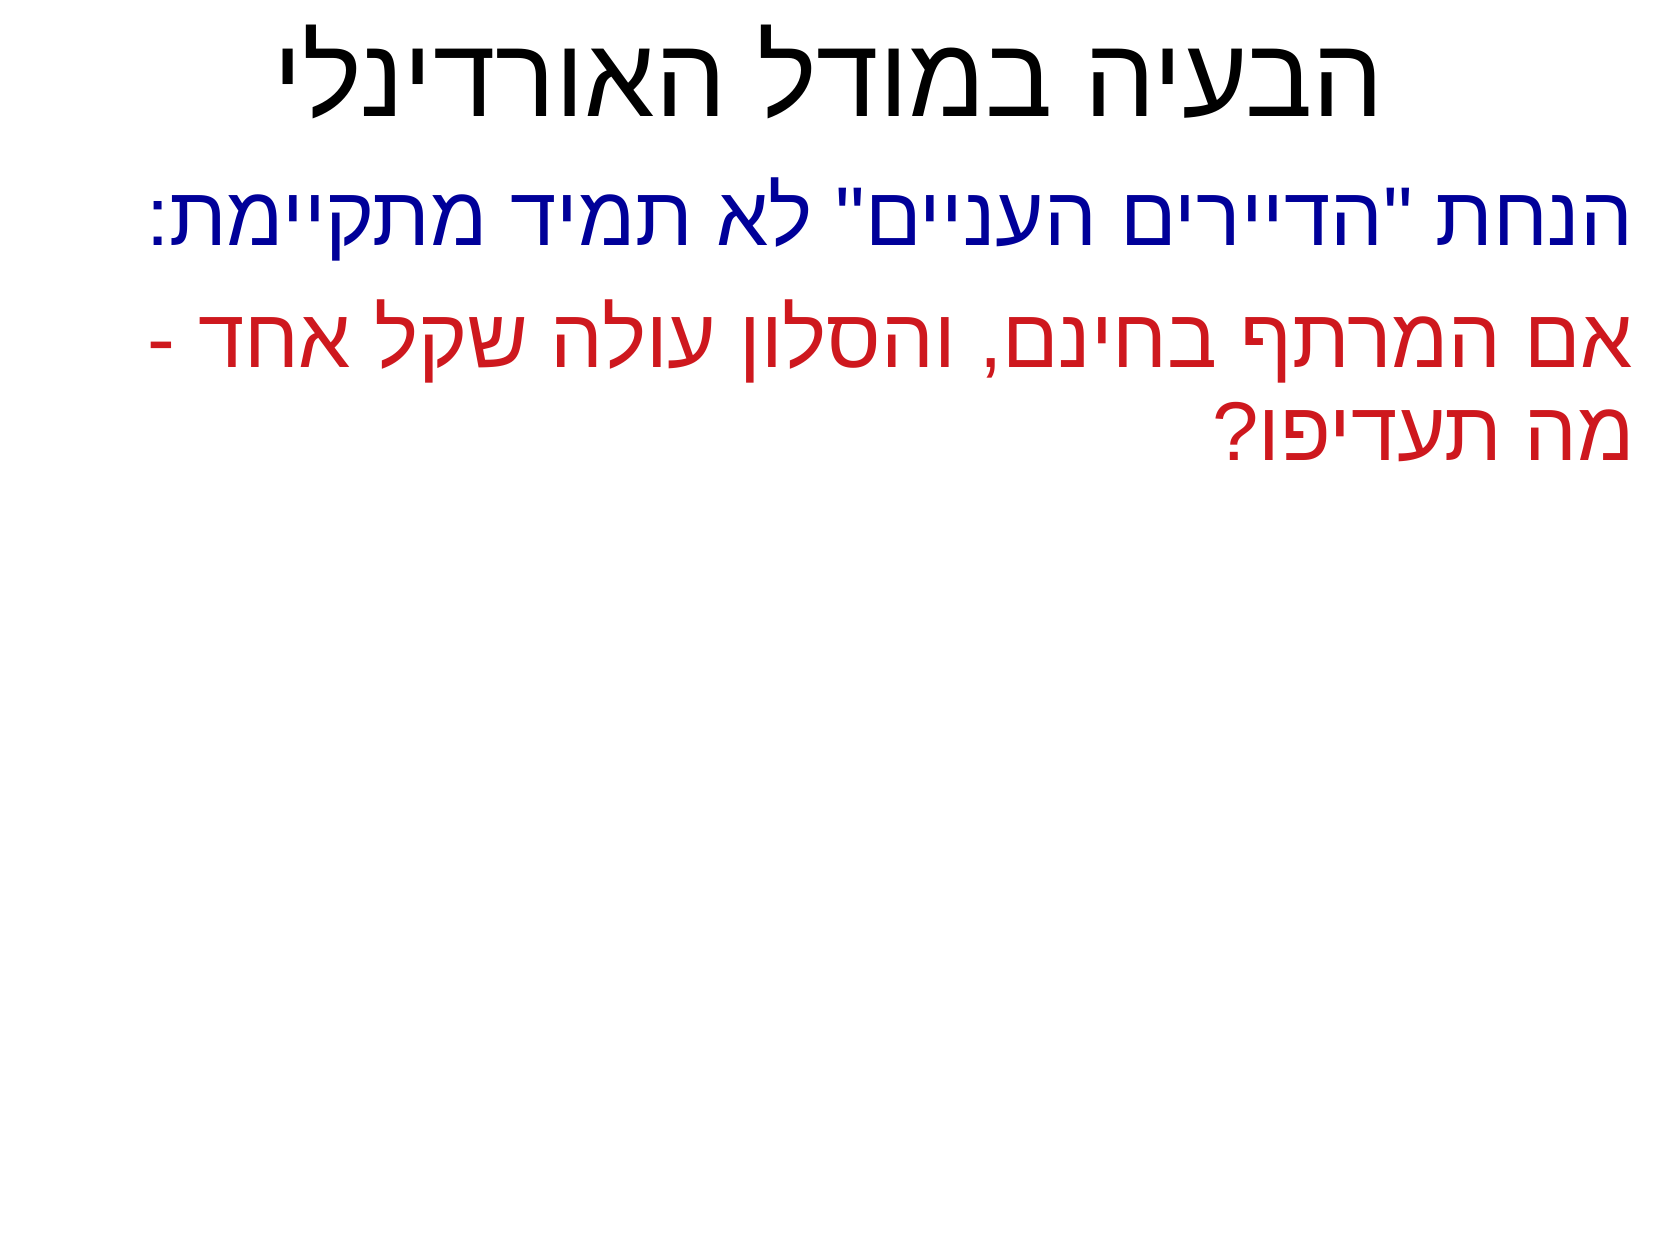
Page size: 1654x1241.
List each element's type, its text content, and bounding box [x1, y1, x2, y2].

title הבעיה במודל האורדינלי [2, 2, 1654, 153]
list הנחת "הדיירים העניים" לא תמיד מתקיימת: אם המרתף בחינם, והסלון עולה שקל אחד - מה תעדיפו? [15, 170, 1636, 1216]
